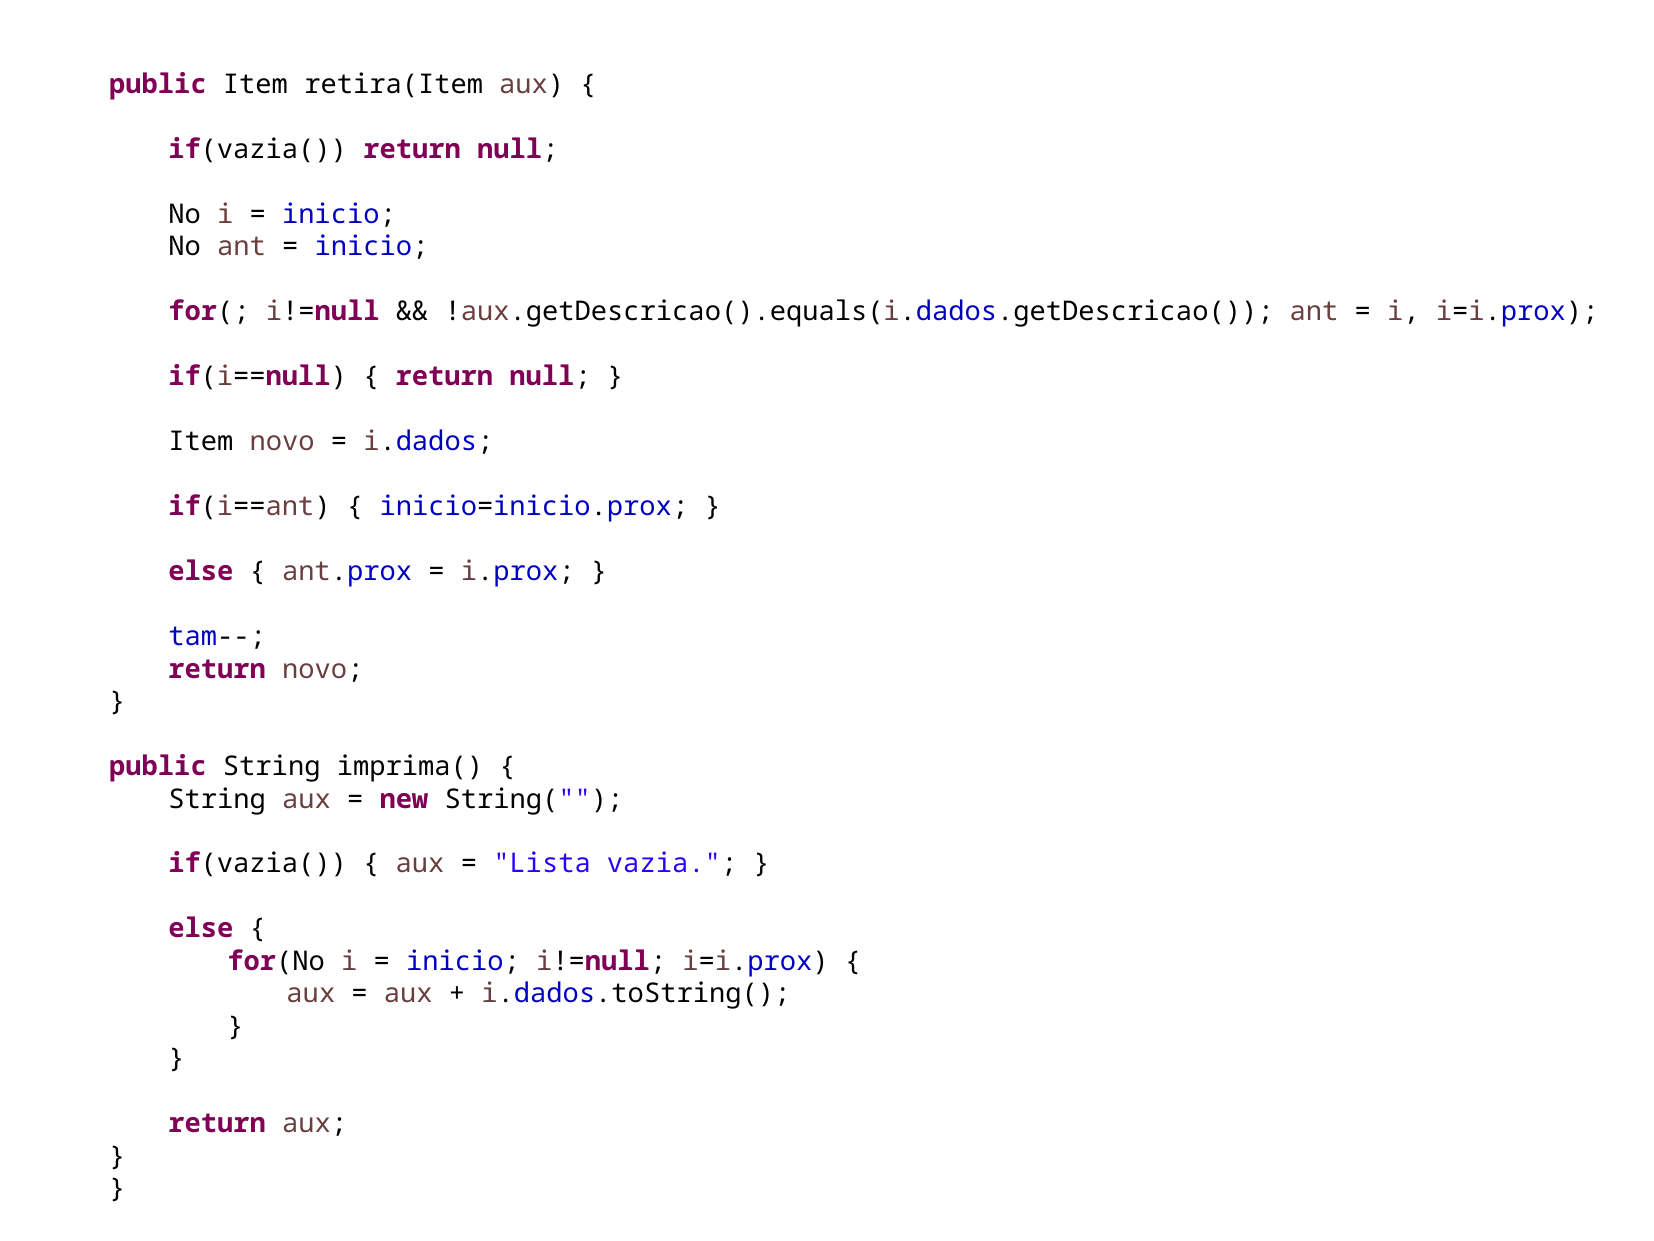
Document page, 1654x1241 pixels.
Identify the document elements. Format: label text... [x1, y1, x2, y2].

text_box public Item retira(Item aux) { if(vazia()) return null; No i = inicio; No ant = inicio; for(; i!=null && !aux.getDescricao().equals(i.dados.getDescricao()); ant = i, i=i.prox); if(i==null) { return null; } Item novo = i.dados; if(i==ant) { inicio=inicio.prox; } else { ant.prox = i.prox; } tam--; return novo; } public String imprima() { String aux = new String(""); if(vazia()) { aux = "Lista vazia."; } else { for(No i = inicio; i!=null; i=i.prox) { aux = aux + i.dados.toString(); } } return aux; } } [35, 59, 1636, 1205]
